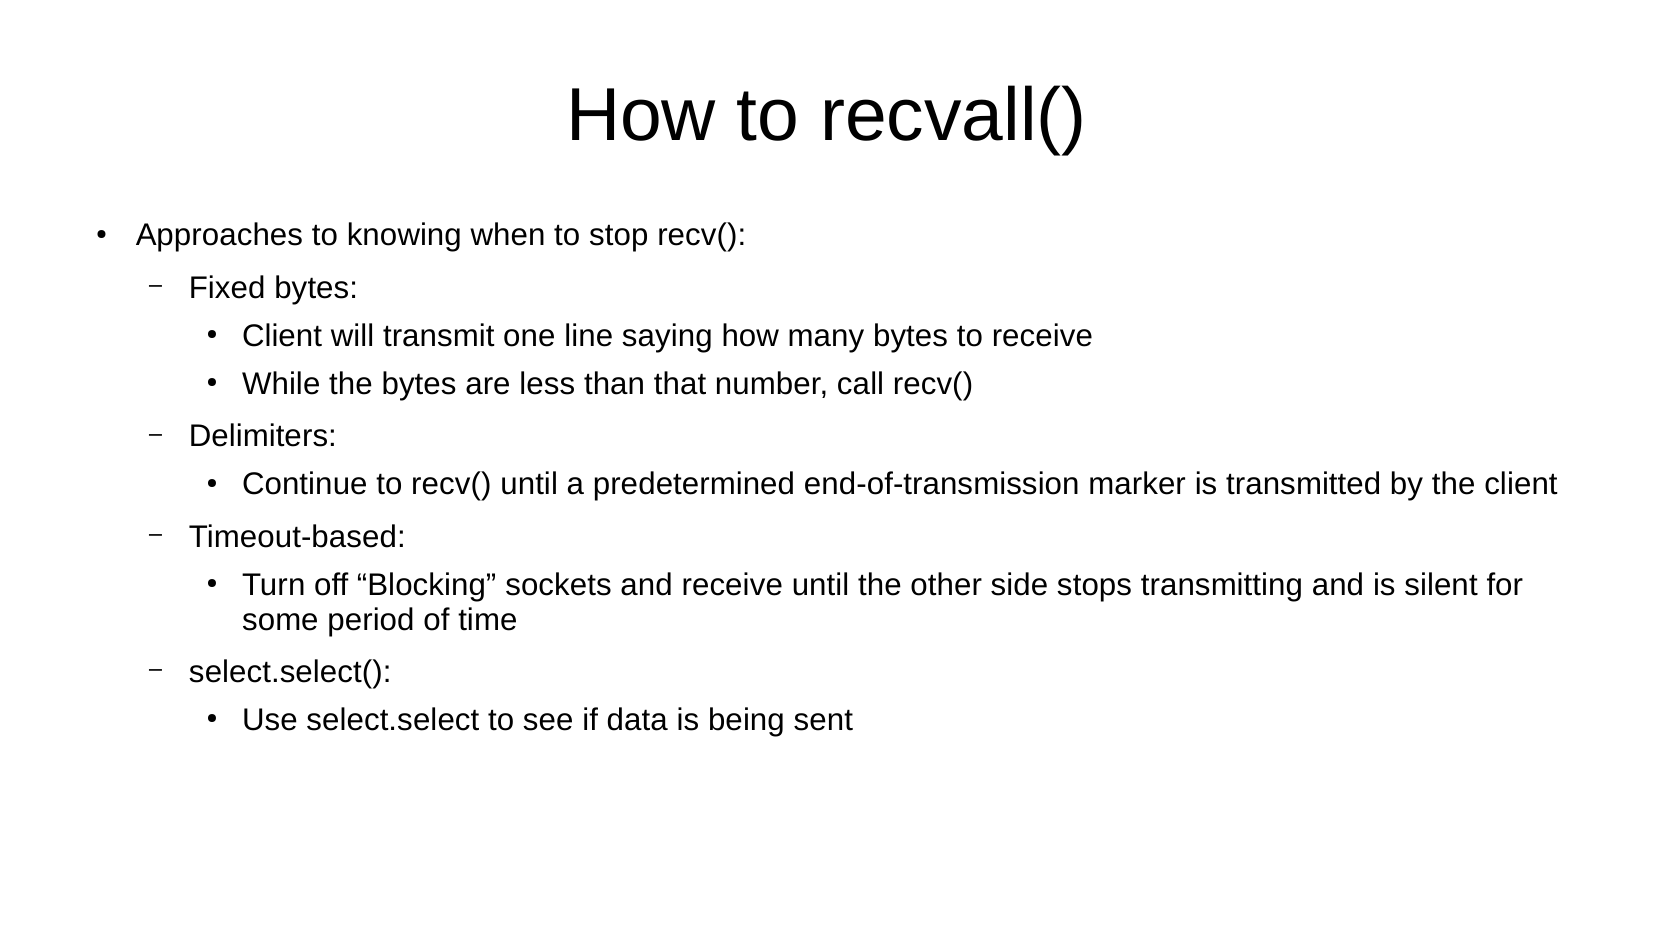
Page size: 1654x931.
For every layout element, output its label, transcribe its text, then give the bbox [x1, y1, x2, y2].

title How to recvall() [82, 37, 1571, 193]
list Approaches to knowing when to stop recv(): Fixed bytes: Client will transmit one line saying how many bytes to receive While the bytes are less than that number, call recv() Delimiters: Continue to recv() until a predetermined end-of-transmission marker is transmitted by the client Timeout-based: Turn off “Blocking” sockets and receive until the other side stops transmitting and is silent for some period of time select.select(): Use select.select to see if data is being sent [82, 217, 1571, 758]
